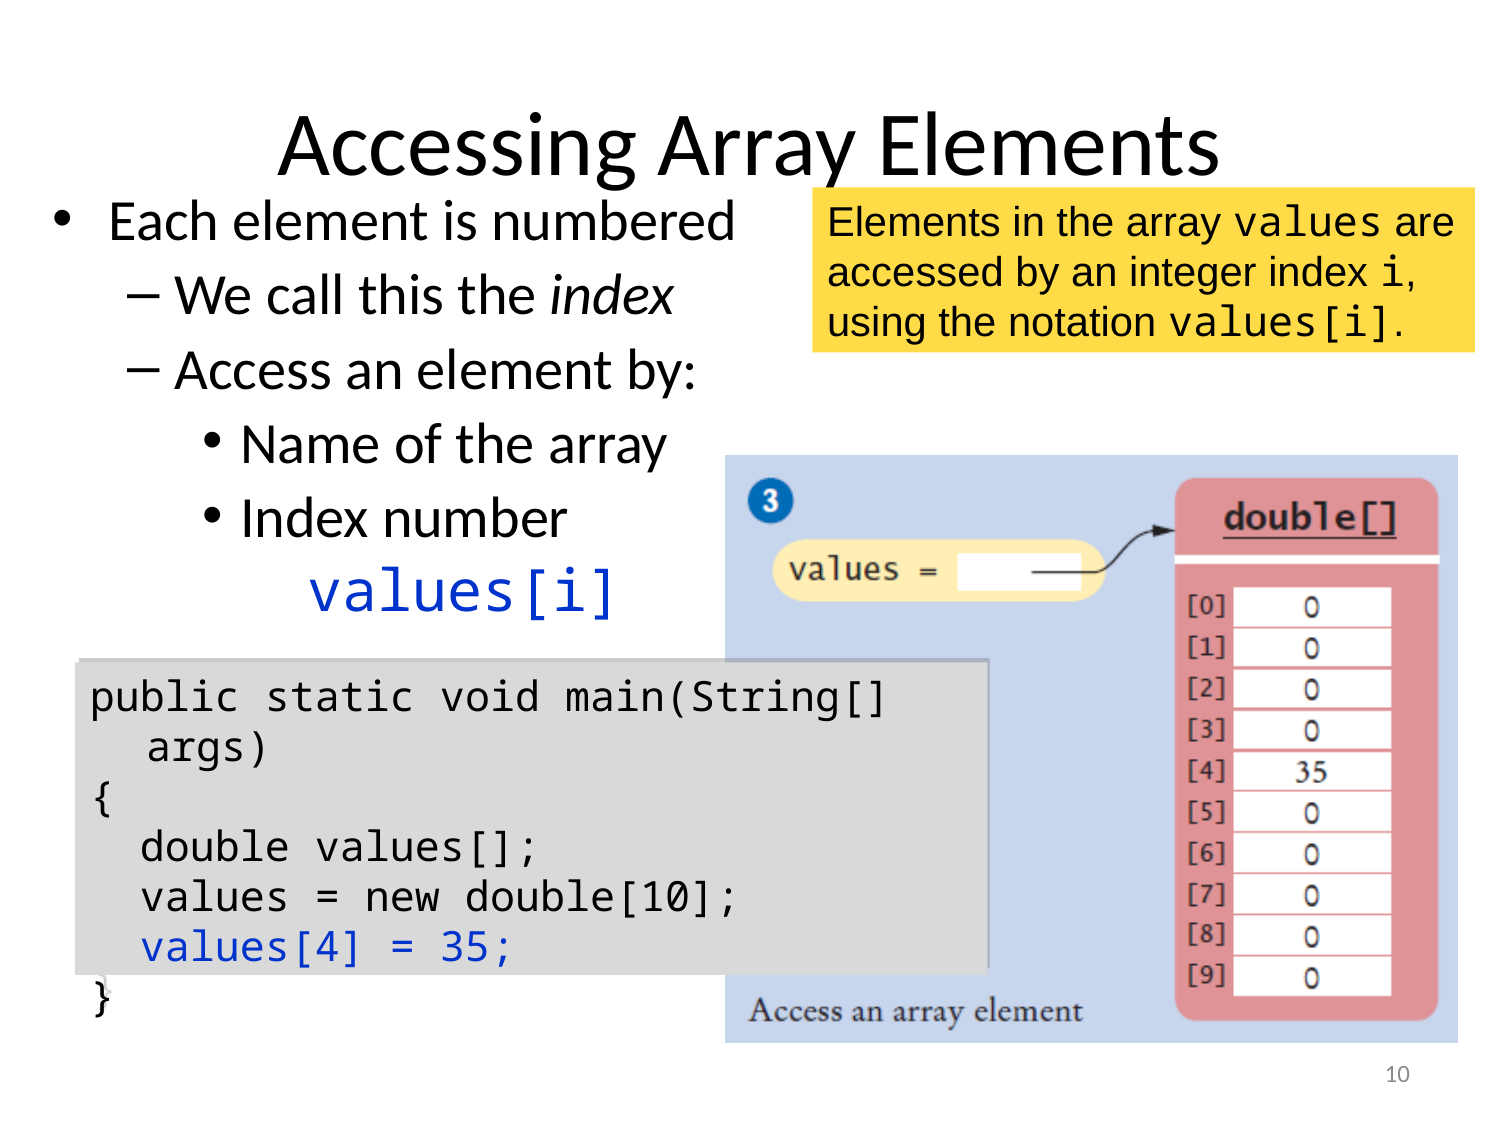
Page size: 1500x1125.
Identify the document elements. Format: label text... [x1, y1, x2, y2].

title Accessing Array Elements [75, 45, 1425, 187]
text_box Elements in the array values are accessed by an integer index i, using the notation values[i]. [812, 187, 1475, 353]
picture [725, 455, 1458, 1043]
text_box public static void main(String[] args) { double values[]; values = new double[10]; values[4] = 35; } [74, 662, 988, 975]
slide_number <number> [1074, 1042, 1425, 1103]
list Each element is numbered We call this the index Access an element by: Name of the array Index number values[i] [37, 174, 1238, 713]
